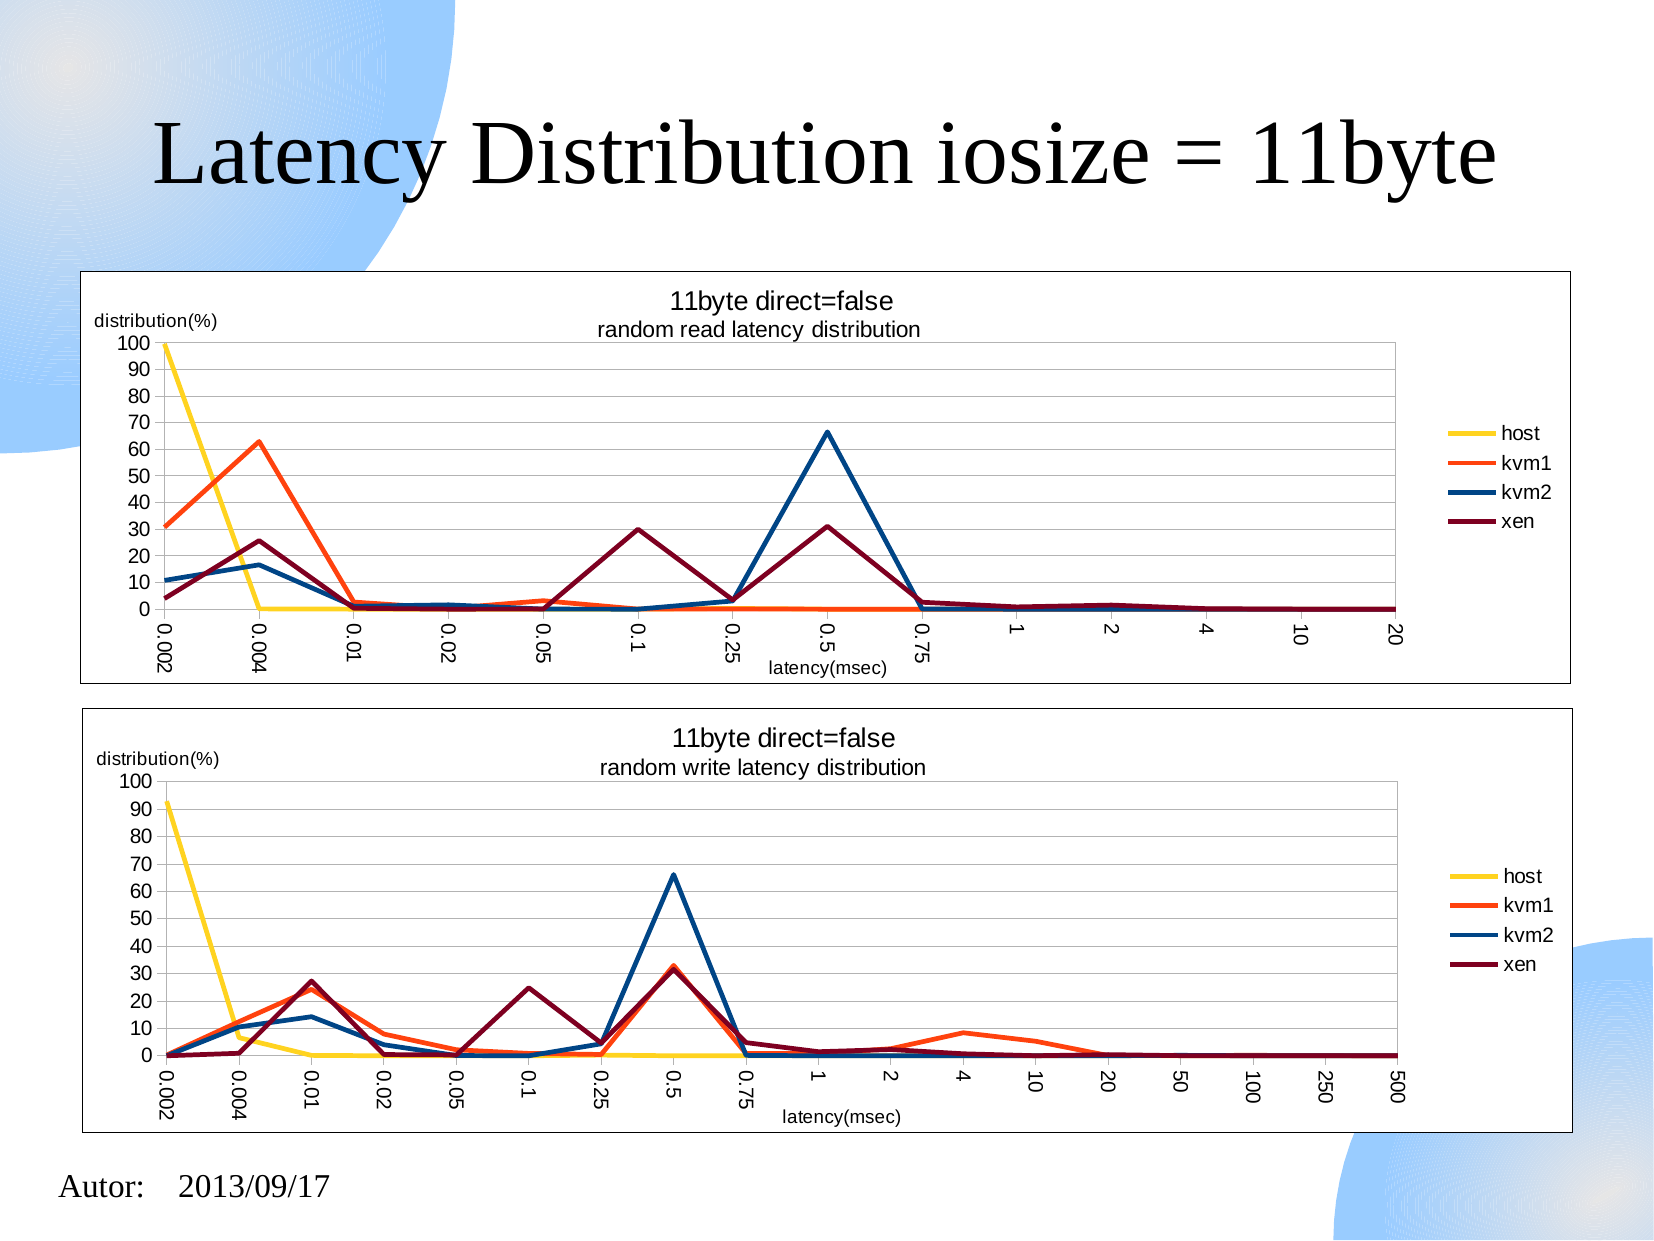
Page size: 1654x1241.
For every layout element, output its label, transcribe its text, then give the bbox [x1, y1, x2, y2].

title Latency Distribution iosize = 11byte [82, 49, 1571, 257]
chart [82, 708, 1573, 1134]
chart [80, 271, 1571, 686]
